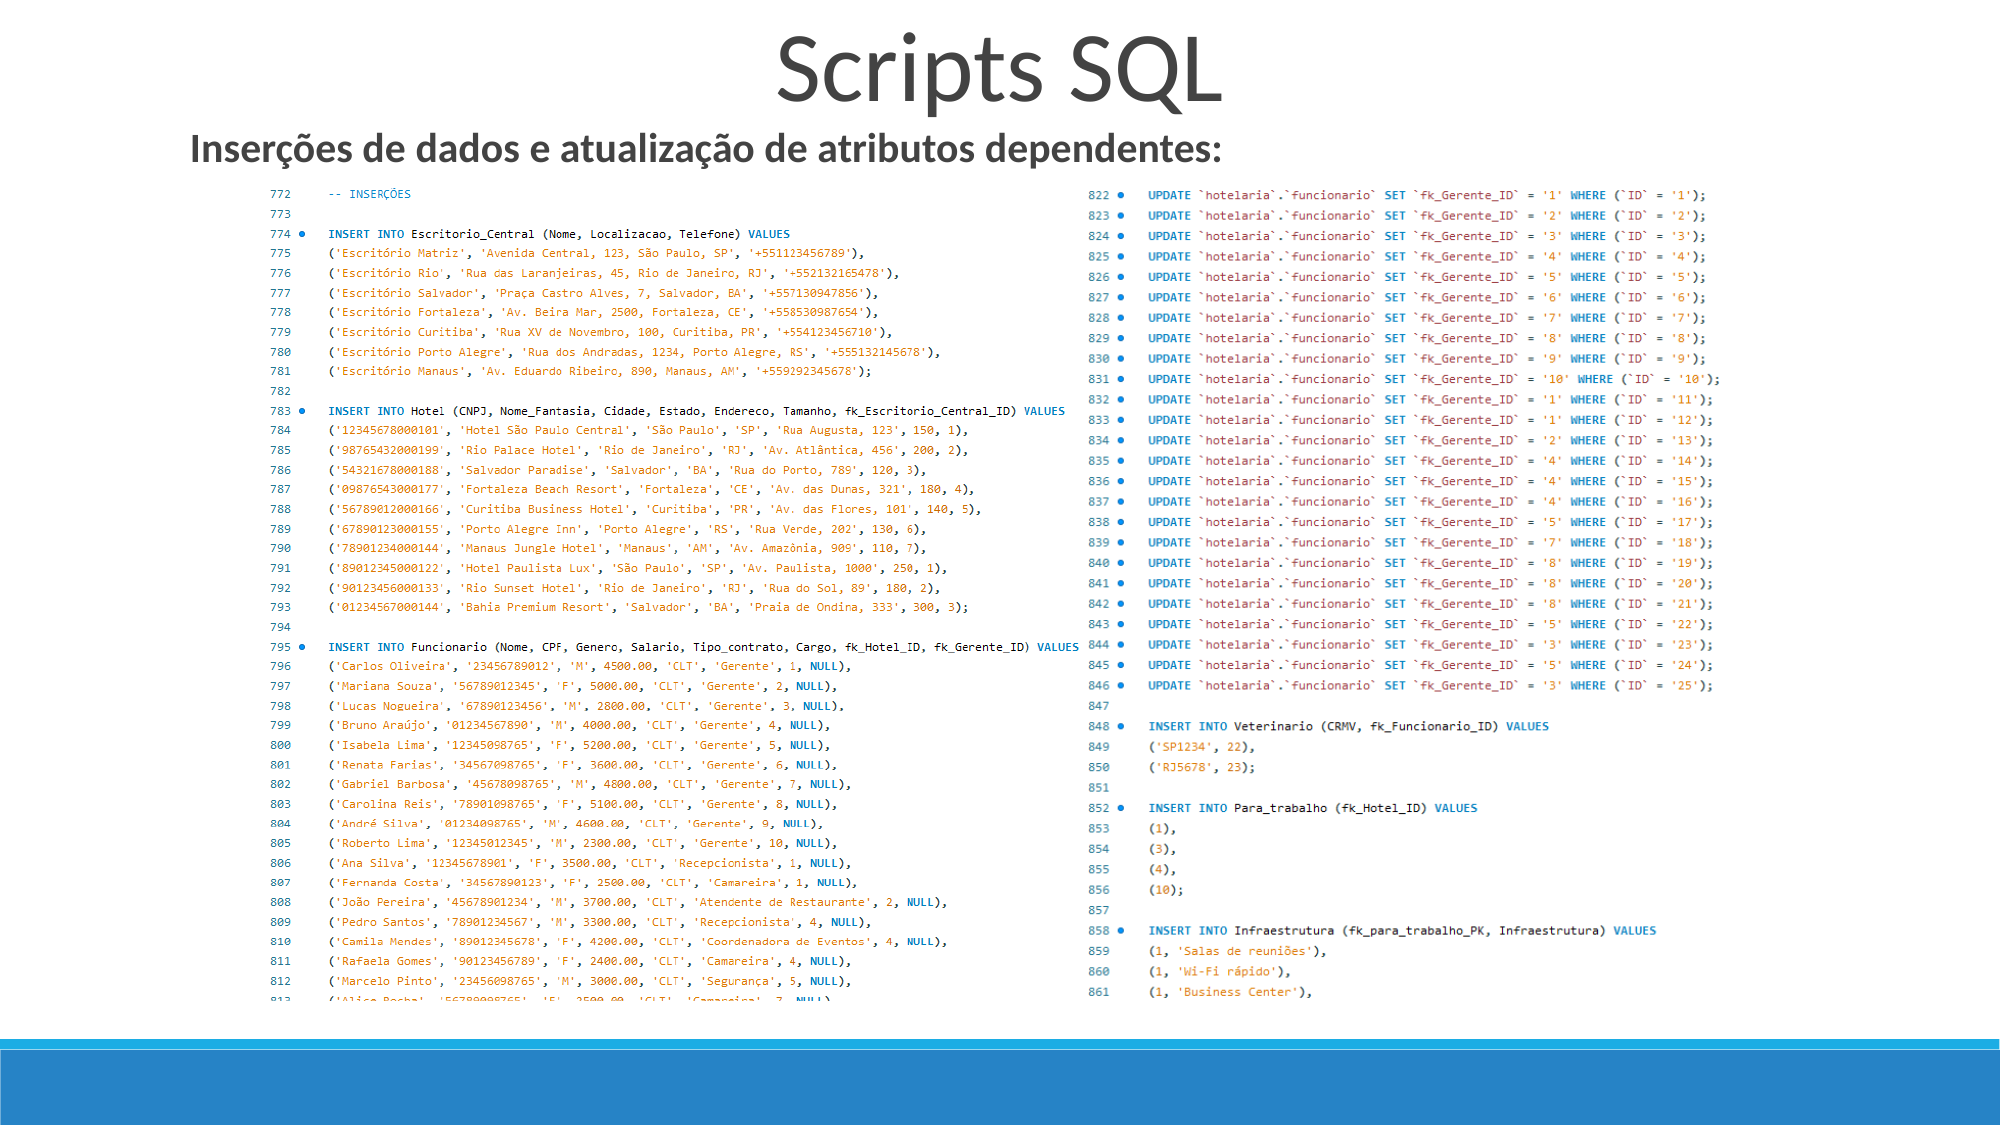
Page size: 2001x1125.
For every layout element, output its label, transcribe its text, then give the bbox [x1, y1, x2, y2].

text_box Inserções de dados e atualização de atributos dependentes: [175, 119, 1825, 780]
text_box Scripts SQL [175, 0, 1825, 119]
picture [266, 188, 1734, 1002]
